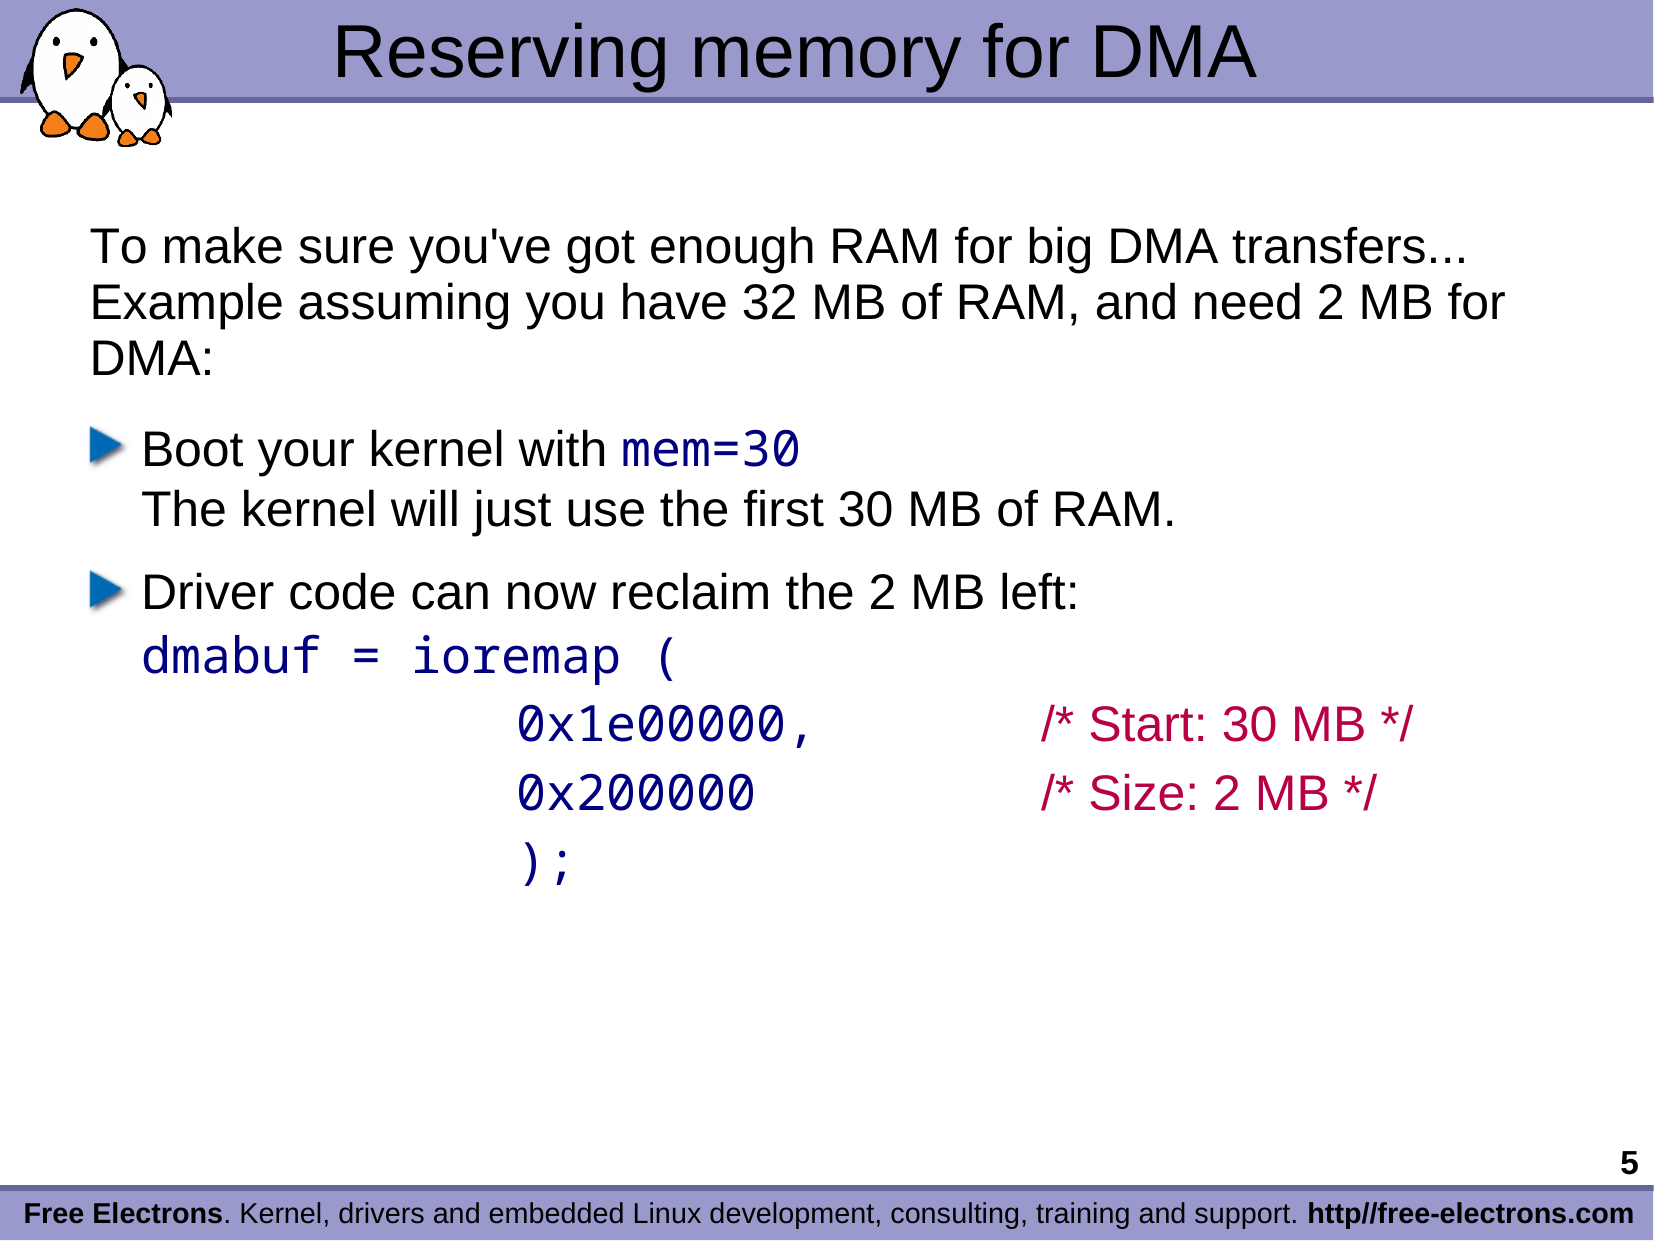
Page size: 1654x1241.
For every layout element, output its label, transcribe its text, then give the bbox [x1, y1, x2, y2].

list To make sure you've got enough RAM for big DMA transfers... Example assuming you have 32 MB of RAM, and need 2 MB for DMA: Boot your kernel with mem=30 The kernel will just use the first 30 MB of RAM. Driver code can now reclaim the 2 MB left: dmabuf = ioremap ( 0x1e00000, /* Start: 30 MB */ 0x200000 /* Size: 2 MB */ ); [70, 218, 1563, 1069]
picture [20, 8, 172, 147]
title Reserving memory for DMA [60, 0, 1551, 104]
